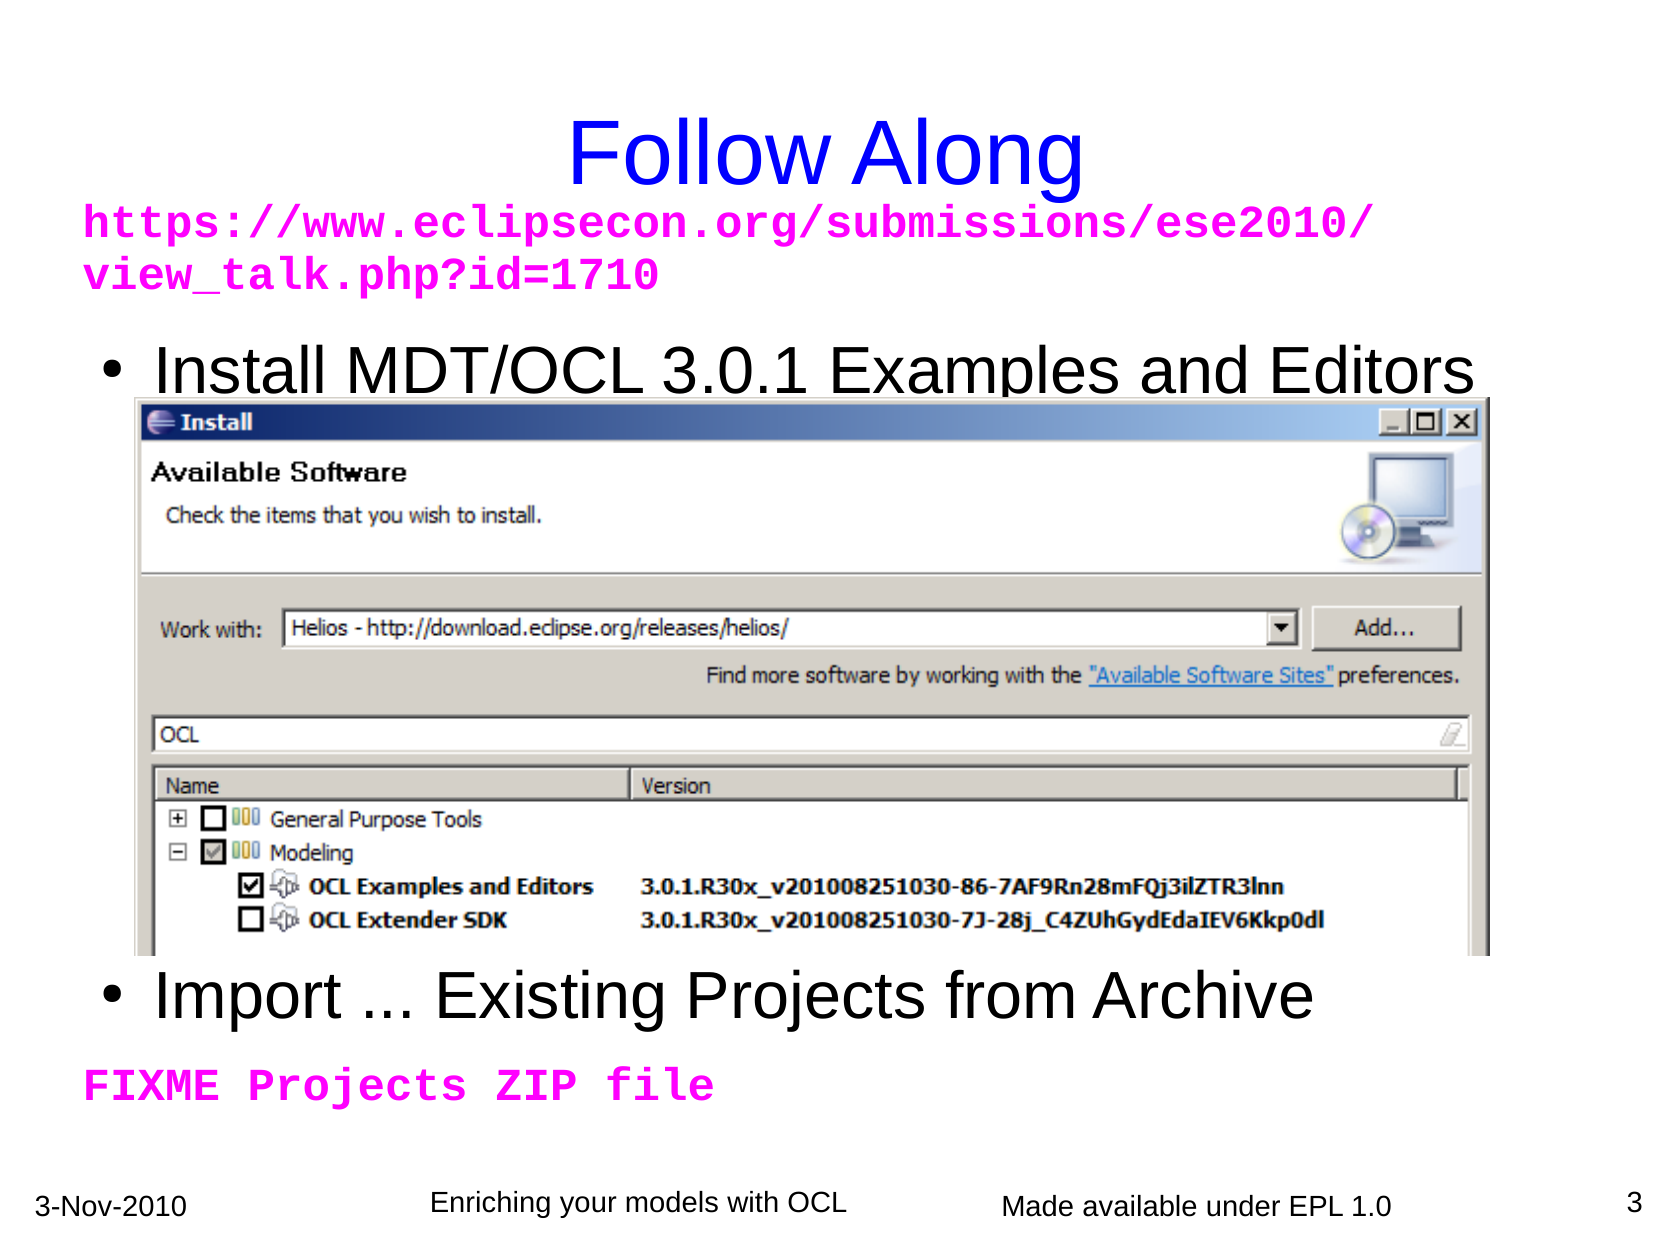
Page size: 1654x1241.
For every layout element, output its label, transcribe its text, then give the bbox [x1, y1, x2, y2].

picture [134, 397, 1490, 956]
list https://www.eclipsecon.org/submissions/ese2010/ view_talk.php?id=1710 Install MDT/OCL 3.0.1 Examples and Editors Import ... Existing Projects from Archive FIXME Projects ZIP file [82, 199, 1571, 1115]
title Follow Along [82, 56, 1571, 199]
